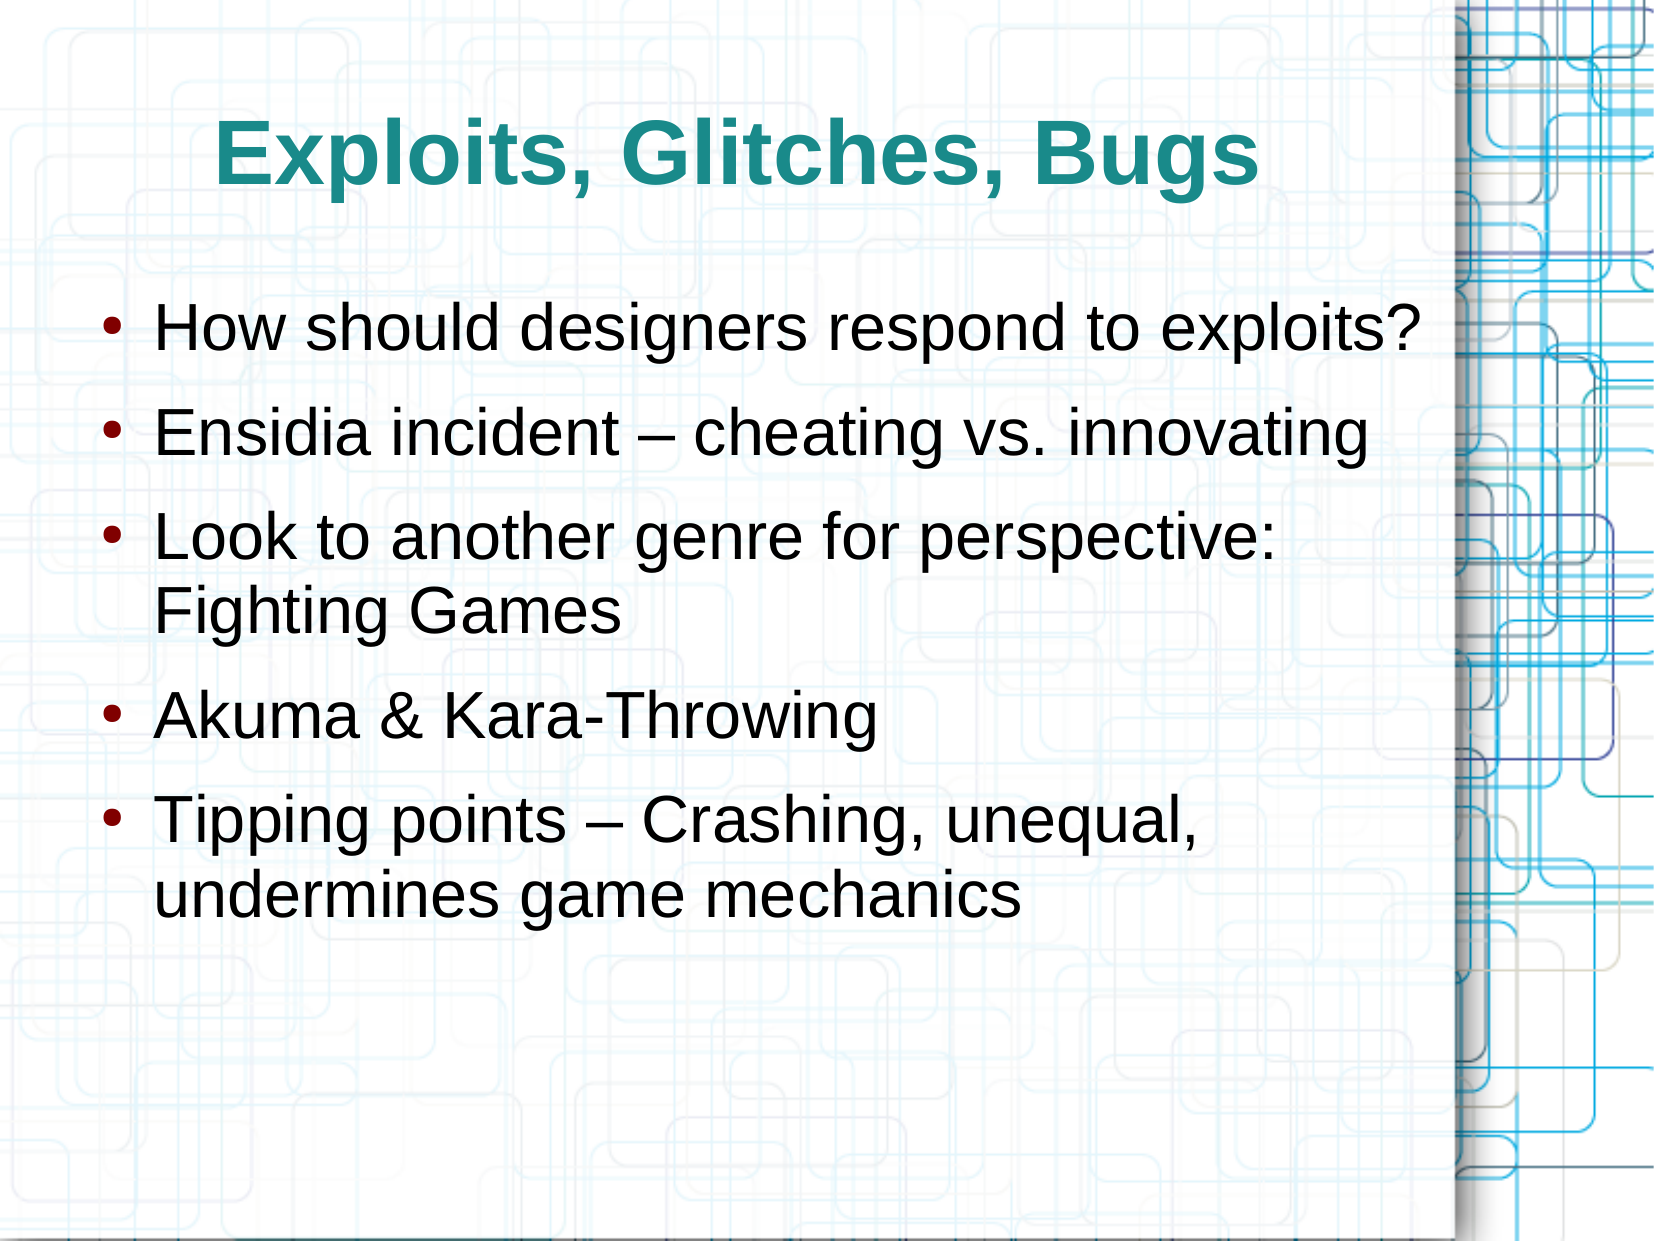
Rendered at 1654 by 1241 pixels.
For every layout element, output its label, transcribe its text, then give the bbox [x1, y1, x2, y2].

picture [0, 0, 1654, 1241]
title Exploits, Glitches, Bugs [59, 49, 1418, 257]
list How should designers respond to exploits? Ensidia incident – cheating vs. innovating Look to another genre for perspective: Fighting Games Akuma & Kara-Throwing Tipping points – Crashing, unequal, undermines game mechanics [82, 290, 1426, 1109]
